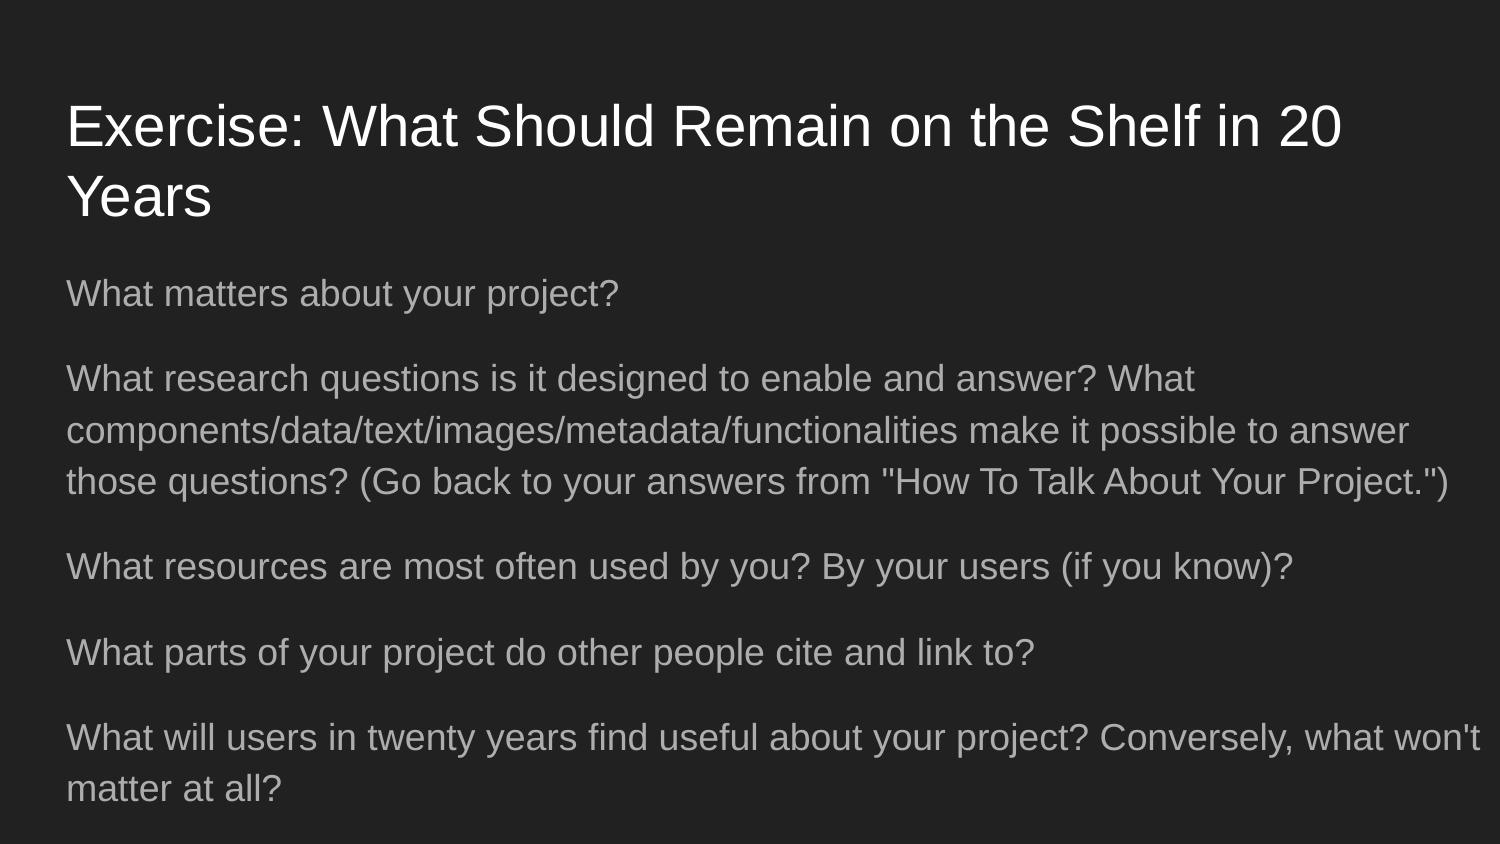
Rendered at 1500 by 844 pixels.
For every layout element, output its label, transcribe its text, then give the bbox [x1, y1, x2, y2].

title Exercise: What Should Remain on the Shelf in 20 Years [51, 72, 1449, 167]
list What matters about your project? What research questions is it designed to enable and answer? What components/data/text/images/metadata/functionalities make it possible to answer those questions? (Go back to your answers from "How To Talk About Your Project.") What resources are most often used by you? By your users (if you know)? What parts of your project do other people cite and link to? What will users in twenty years find useful about your project? Conversely, what won't matter at all? [51, 247, 1500, 844]
